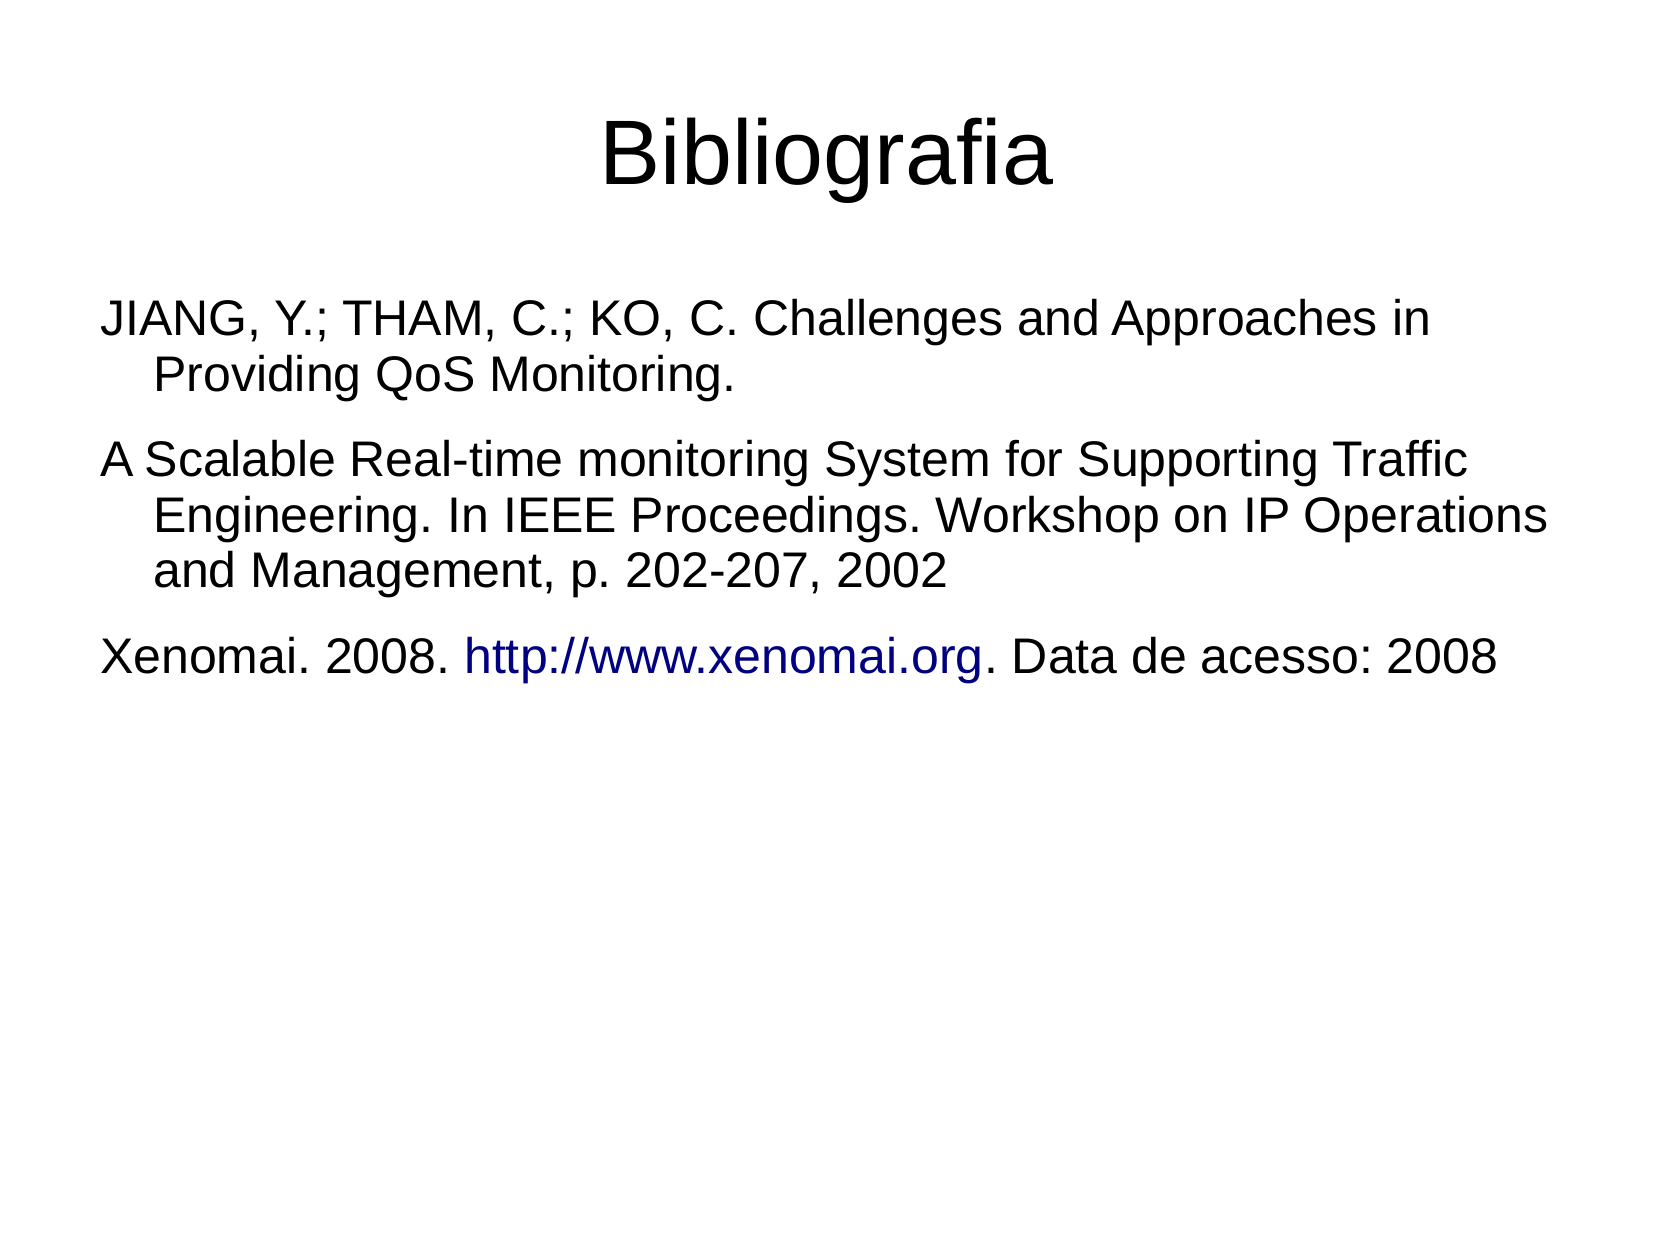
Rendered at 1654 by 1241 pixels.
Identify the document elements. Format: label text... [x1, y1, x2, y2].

title Bibliografia [82, 56, 1571, 250]
list JIANG, Y.; THAM, C.; KO, C. Challenges and Approaches in Providing QoS Monitoring. A Scalable Real-time monitoring System for Supporting Traffic Engineering. In IEEE Proceedings. Workshop on IP Operations and Management, p. 202-207, 2002 Xenomai. 2008. http://www.xenomai.org. Data de acesso: 2008 [82, 290, 1571, 1094]
